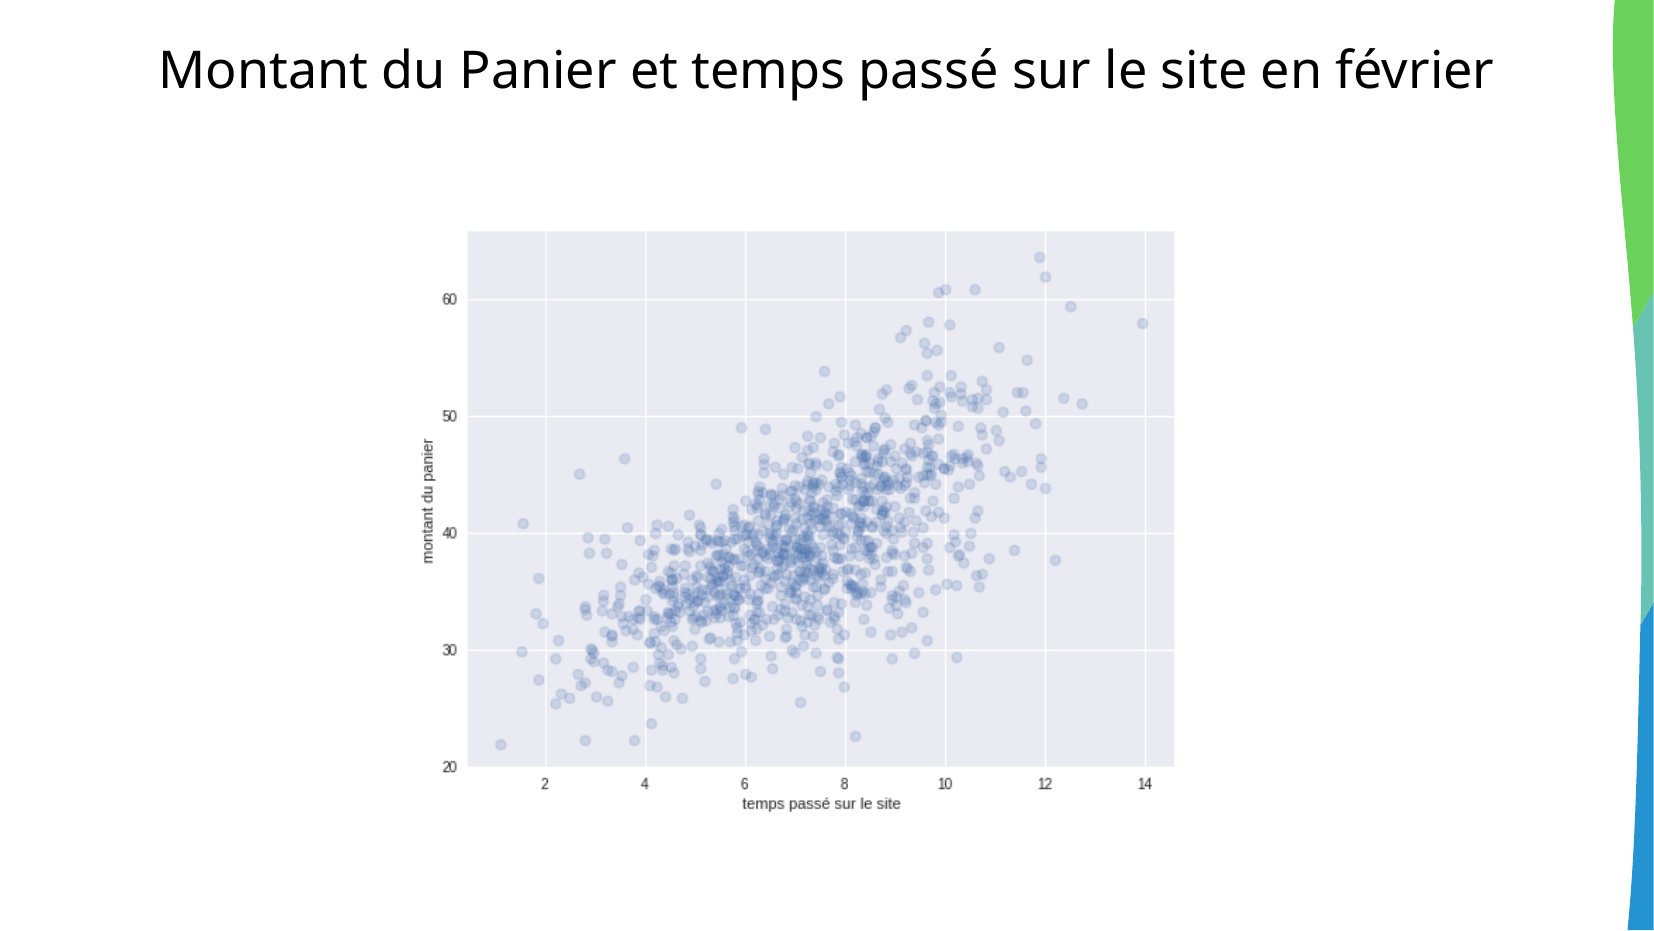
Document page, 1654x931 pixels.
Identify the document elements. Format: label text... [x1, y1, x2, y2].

title Montant du Panier et temps passé sur le site en février [59, 29, 1595, 108]
picture [354, 147, 1266, 857]
